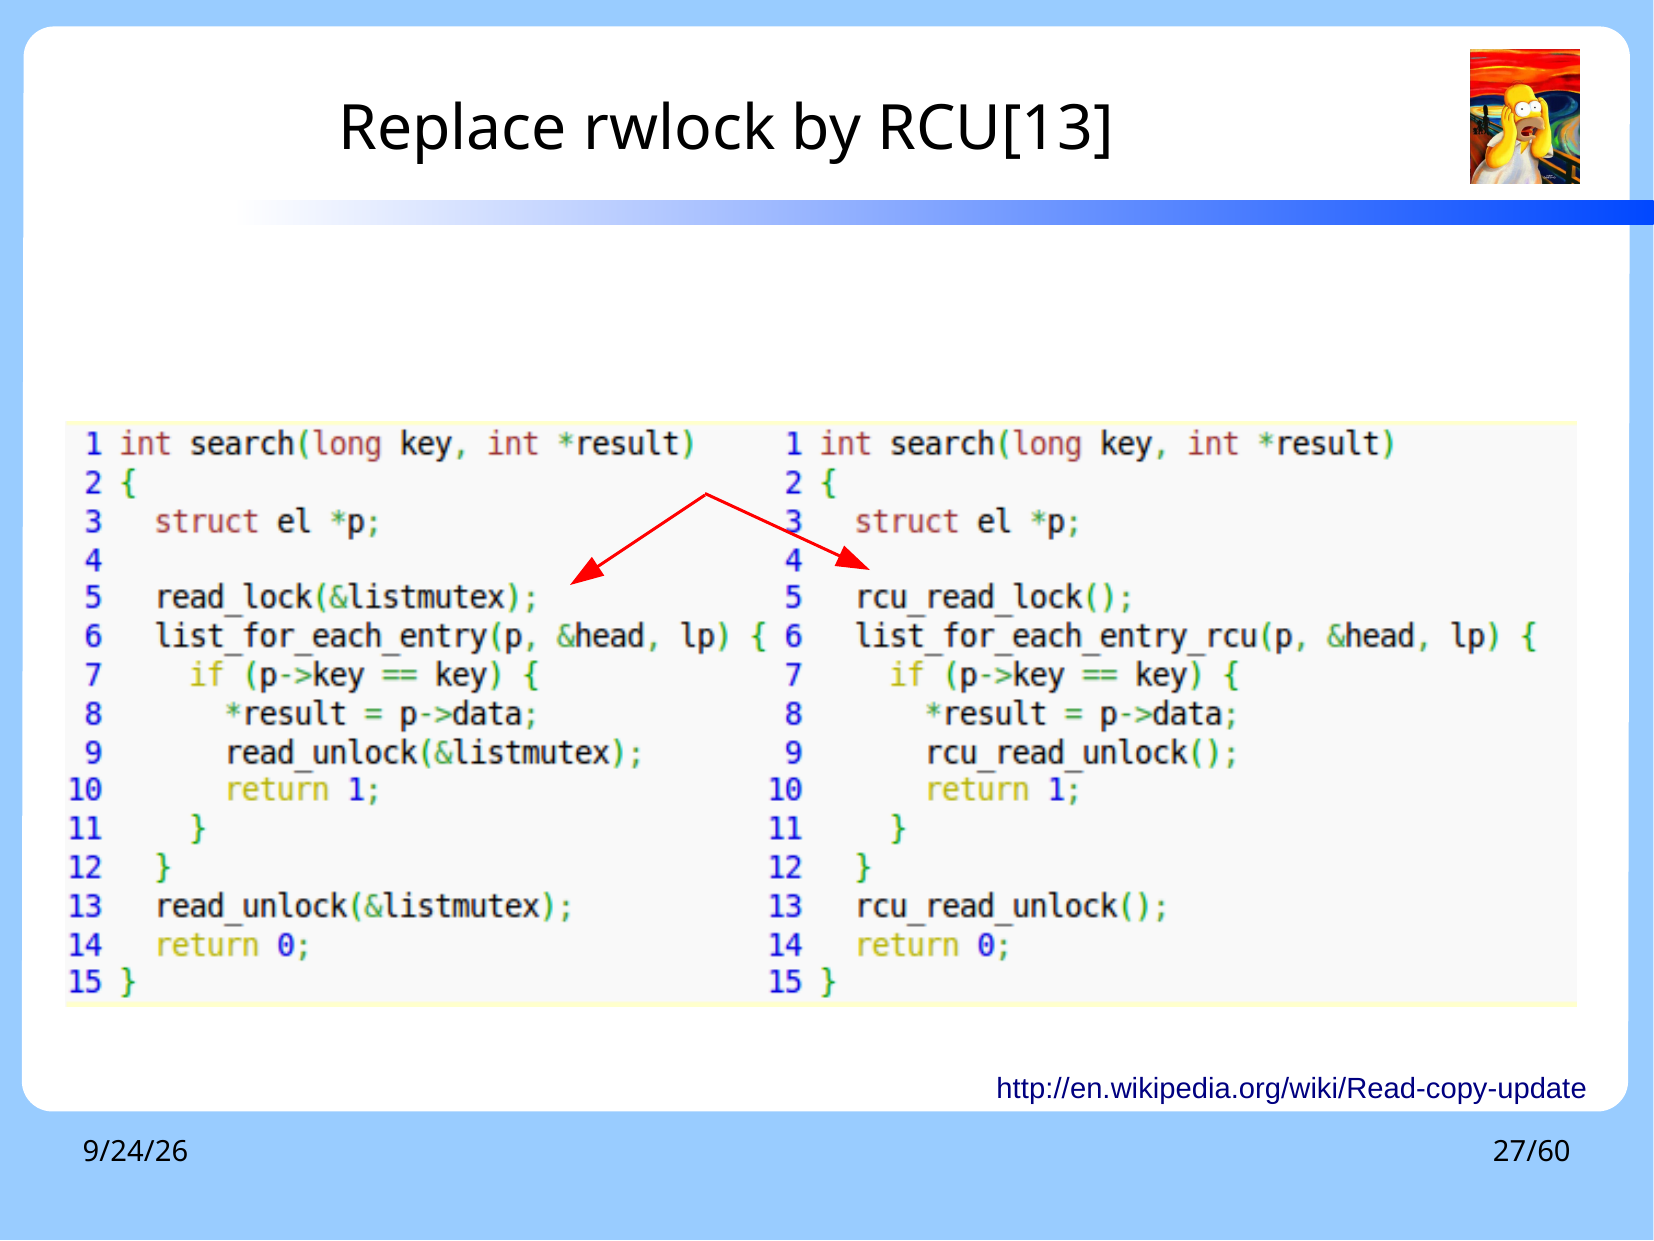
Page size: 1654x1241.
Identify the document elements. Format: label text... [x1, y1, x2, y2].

picture [65, 421, 1577, 1007]
picture [1470, 49, 1580, 184]
text_box http://en.wikipedia.org/wiki/Read-copy-update [981, 1065, 1627, 1113]
title Replace rwlock by RCU[13] [82, 49, 1371, 201]
